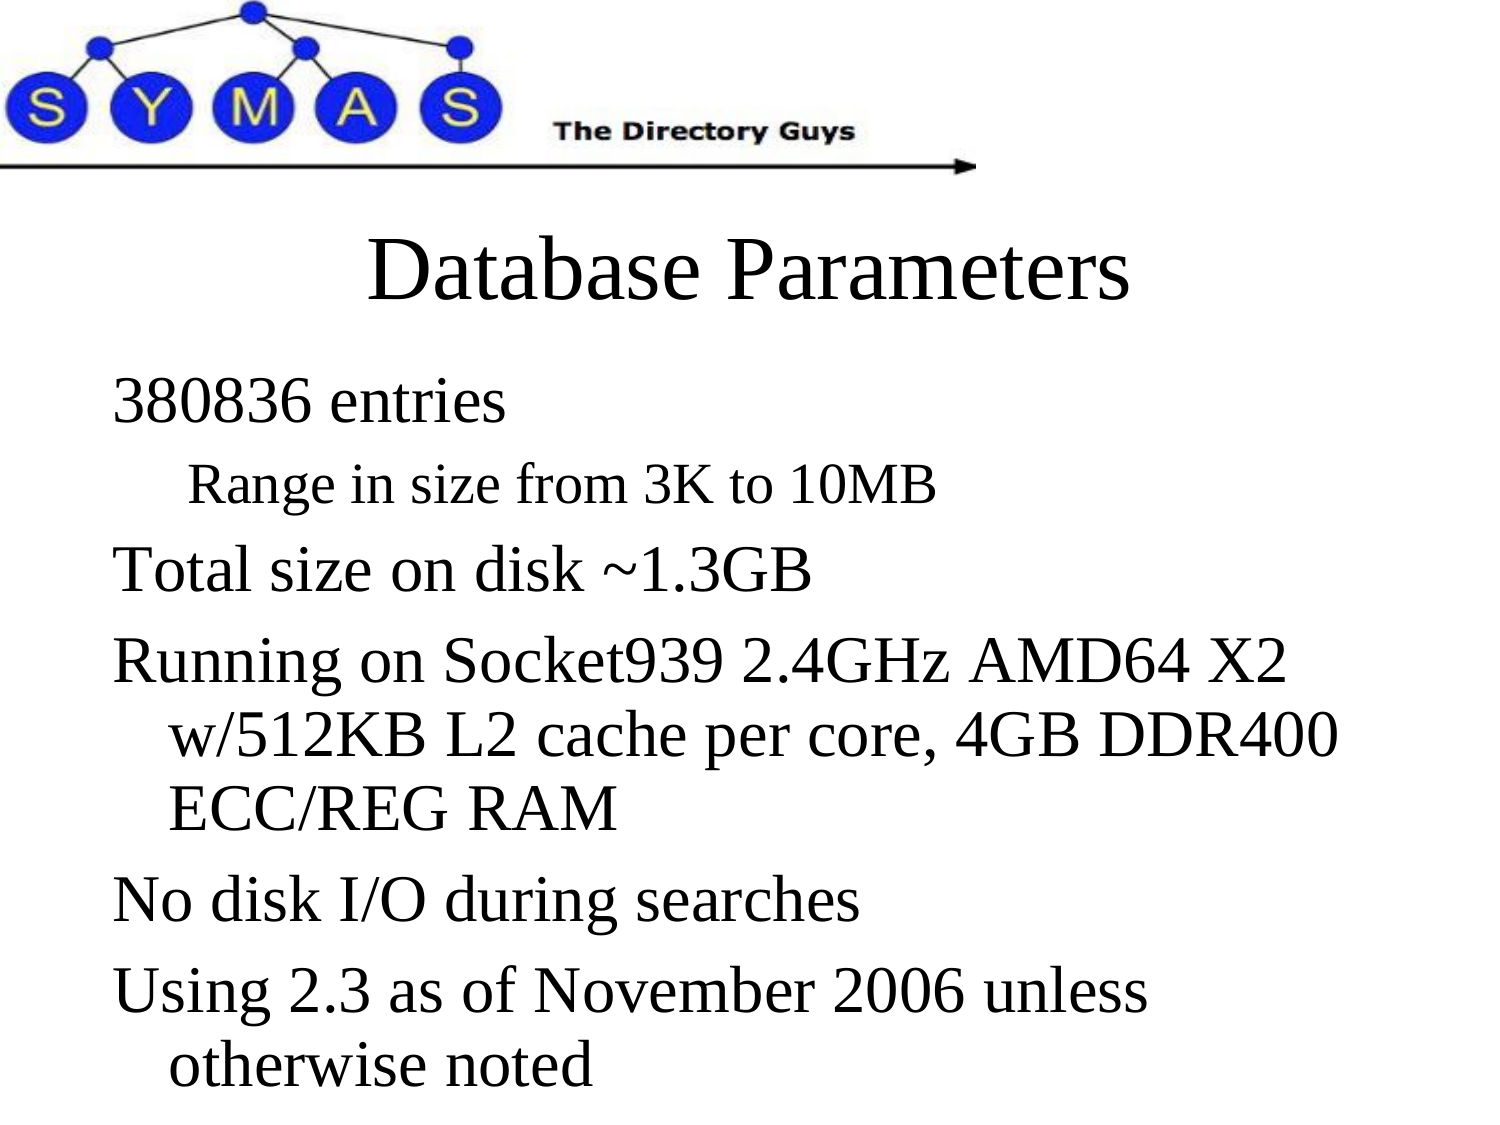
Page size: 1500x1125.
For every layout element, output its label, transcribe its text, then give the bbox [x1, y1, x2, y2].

list 380836 entries Range in size from 3K to 10MB Total size on disk ~1.3GB Running on Socket939 2.4GHz AMD64 X2 w/512KB L2 cache per core, 4GB DDR400 ECC/REG RAM No disk I/O during searches Using 2.3 as of November 2006 unless otherwise noted [112, 362, 1388, 1102]
picture [0, 0, 976, 188]
title Database Parameters [112, 187, 1388, 351]
